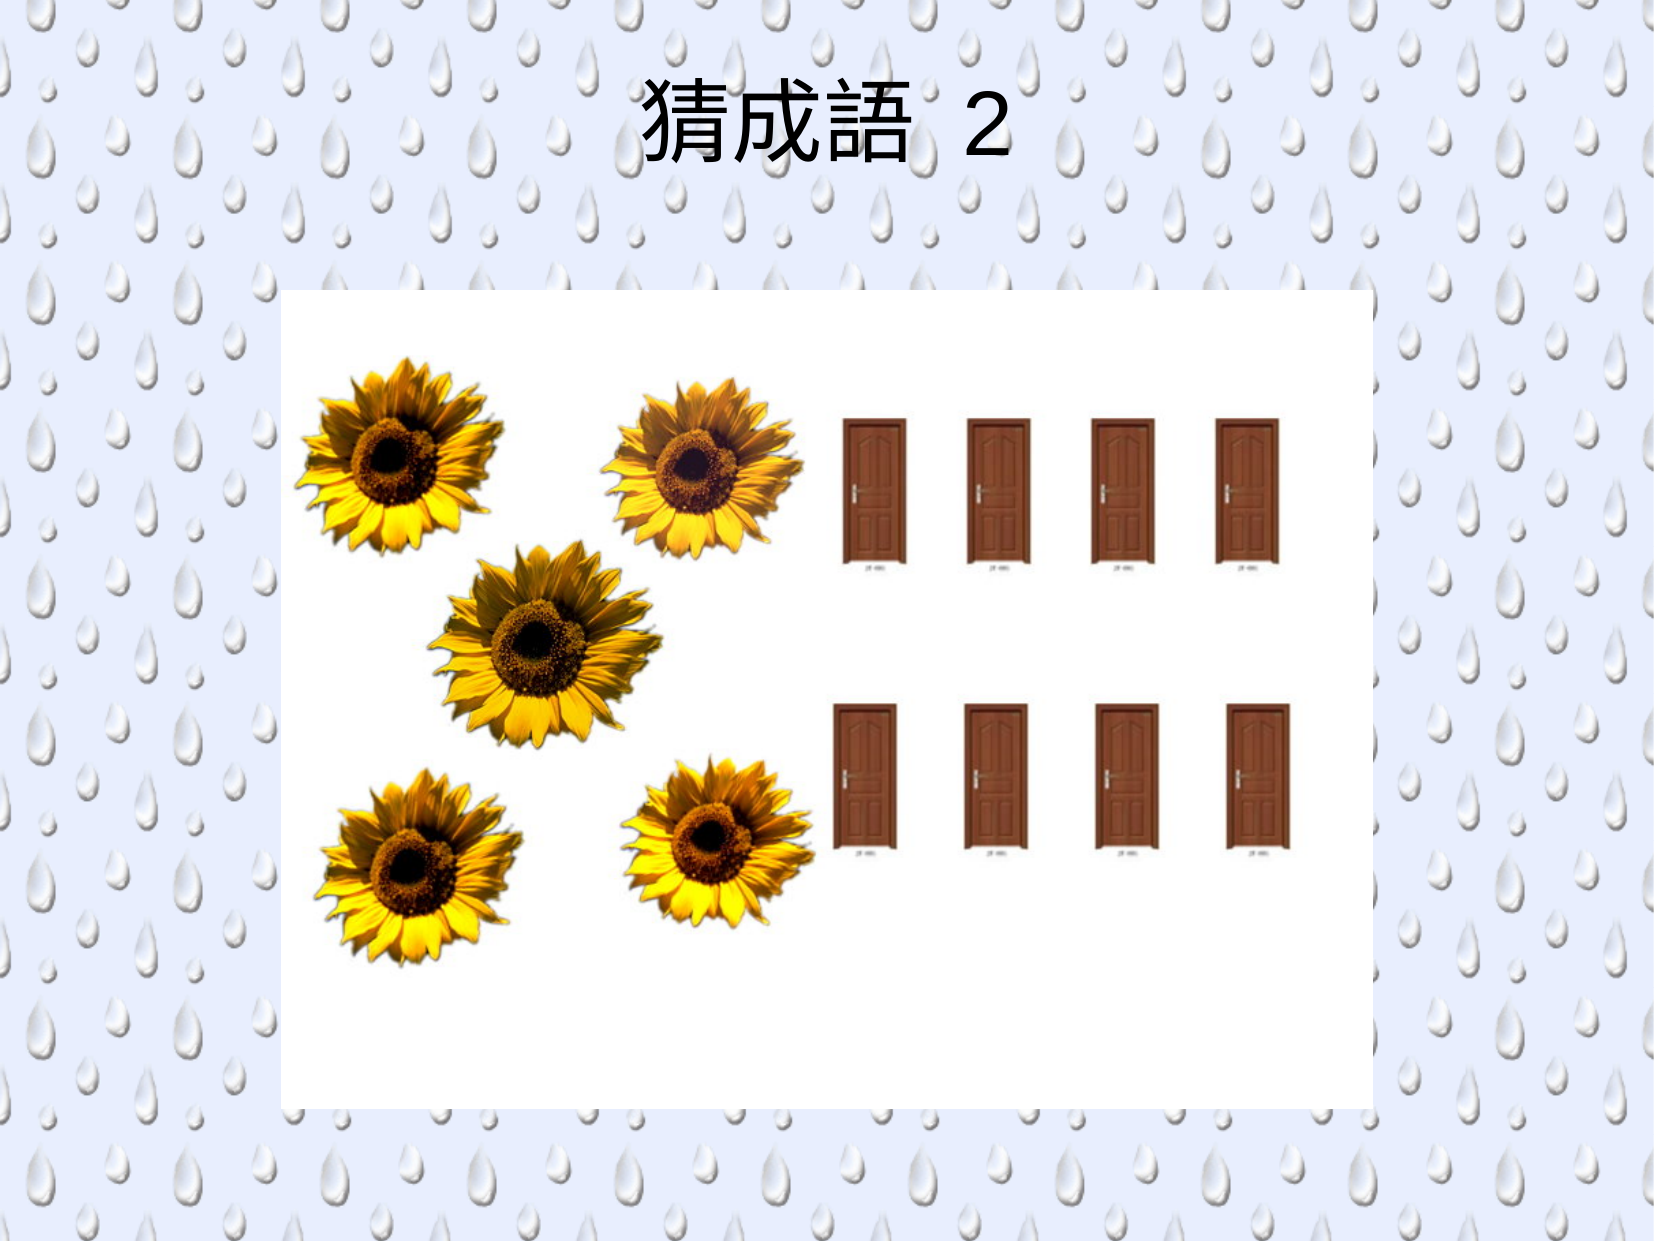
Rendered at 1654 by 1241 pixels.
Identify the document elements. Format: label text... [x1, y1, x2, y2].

picture [0, 0, 1654, 1241]
title 猜成語 2 [82, 49, 1571, 257]
